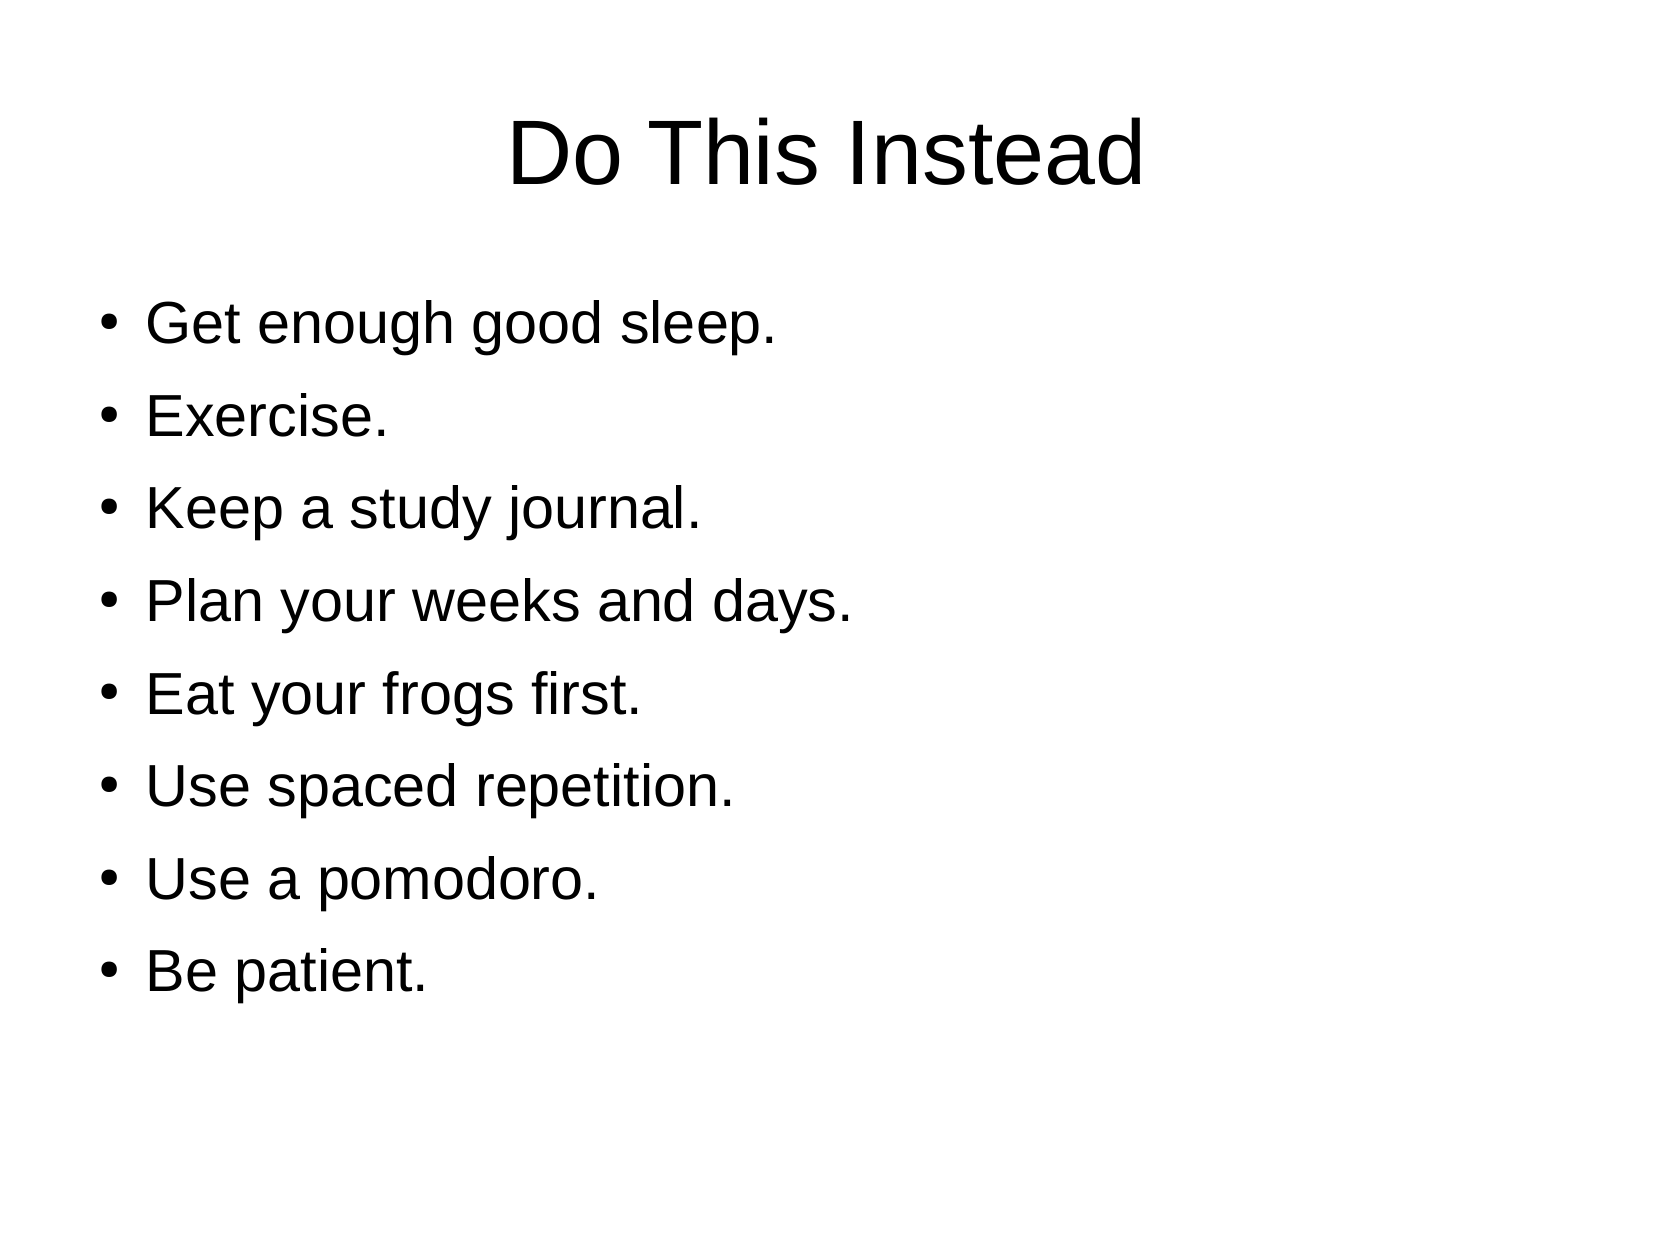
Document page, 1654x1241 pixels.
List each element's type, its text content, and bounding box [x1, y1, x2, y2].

list Get enough good sleep. Exercise. Keep a study journal. Plan your weeks and days. Eat your frogs first. Use spaced repetition. Use a pomodoro. Be patient. [82, 290, 1571, 1010]
title Do This Instead [82, 49, 1571, 257]
